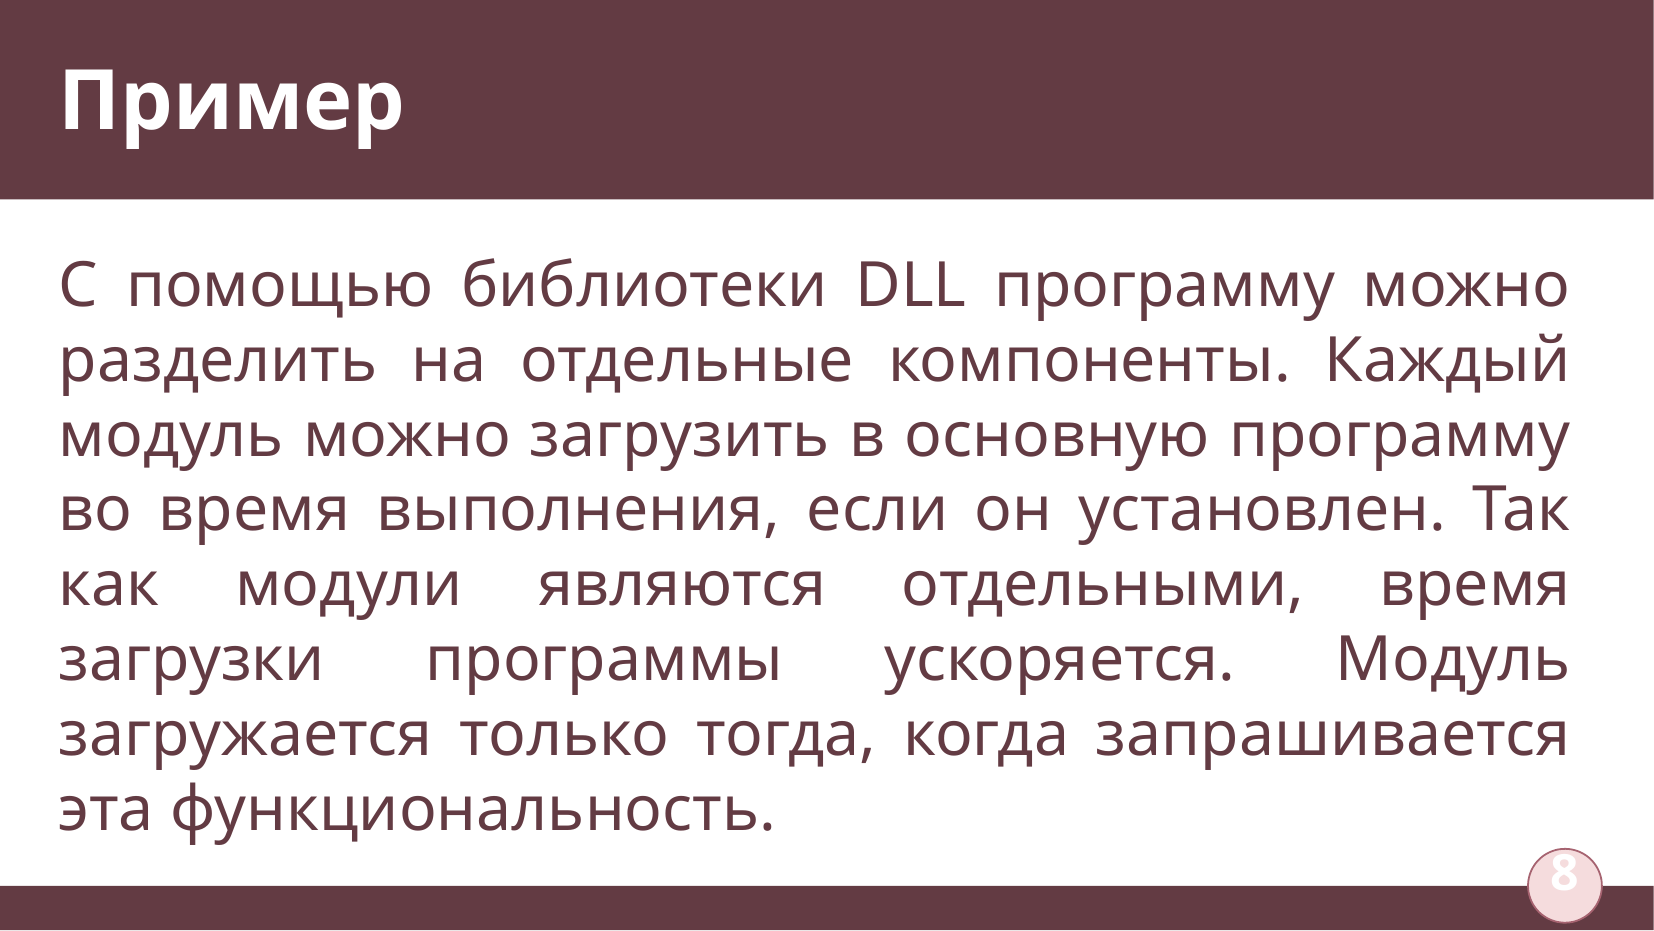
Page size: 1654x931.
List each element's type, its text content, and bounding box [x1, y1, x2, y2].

title Пример [59, 37, 1595, 155]
list С помощью библиотеки DLL программу можно разделить на отдельные компоненты. Каждый модуль можно загрузить в основную программу во время выполнения, если он установлен. Так как модули являются отдельными, время загрузки программы ускоряется. Модуль загружается только тогда, когда запрашивается эта функциональность. [59, 243, 1595, 769]
